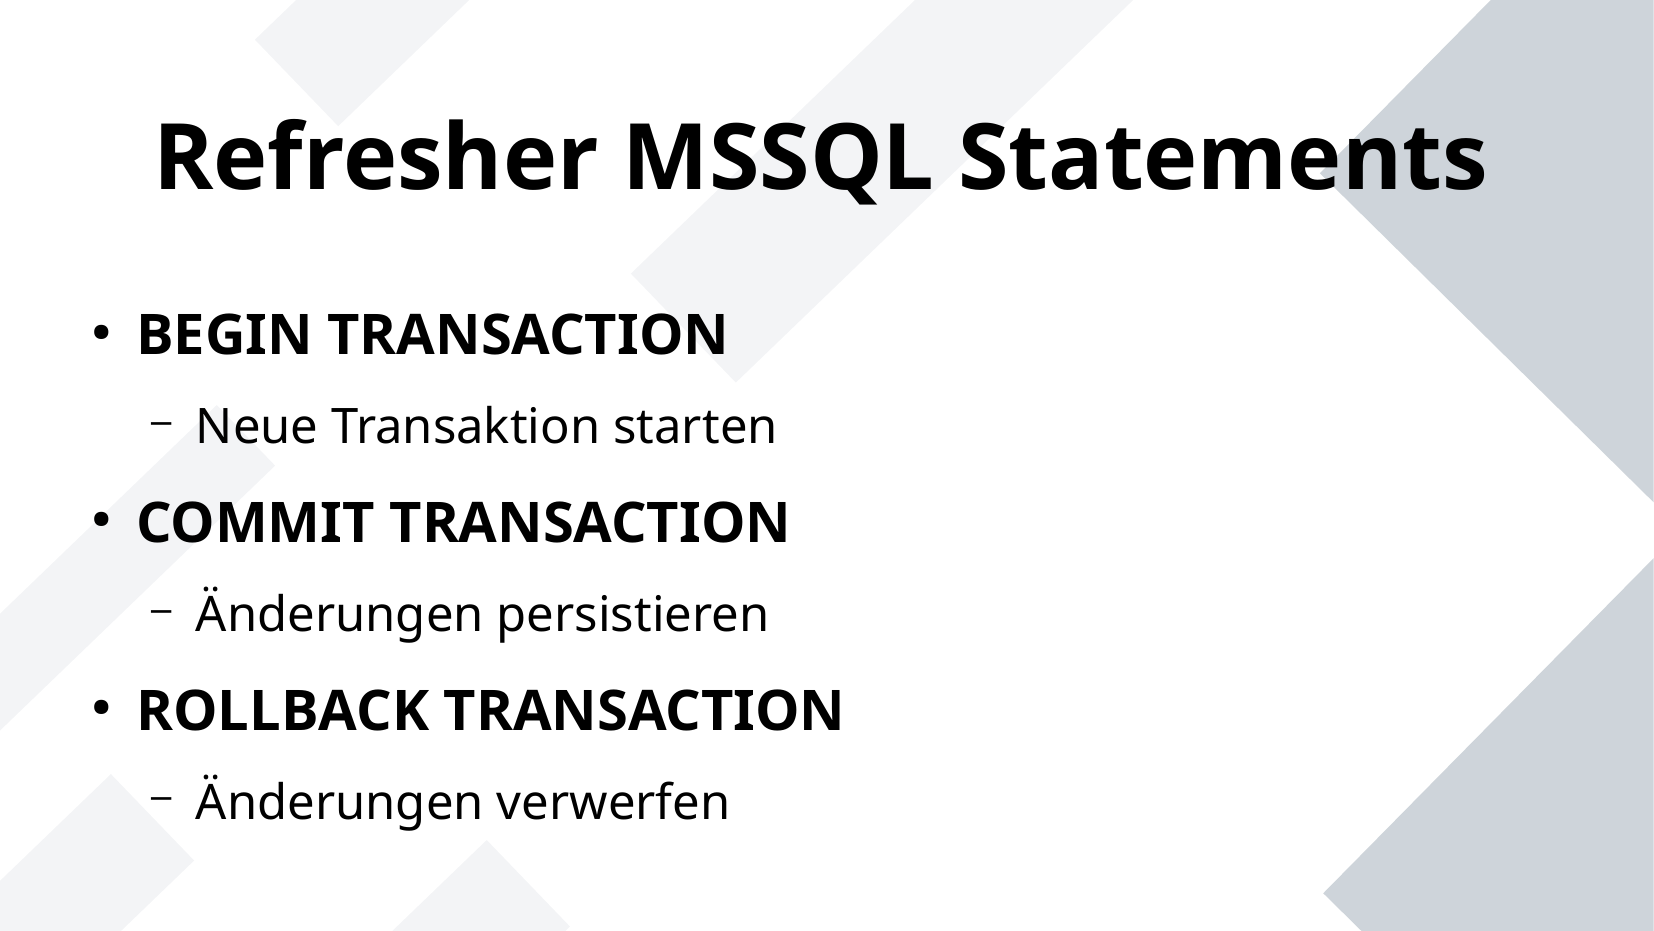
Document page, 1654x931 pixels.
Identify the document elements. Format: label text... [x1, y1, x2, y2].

title Refresher MSSQL Statements [76, 76, 1565, 233]
list BEGIN TRANSACTION Neue Transaktion starten COMMIT TRANSACTION Änderungen persistieren ROLLBACK TRANSACTION Änderungen verwerfen [76, 295, 1565, 835]
